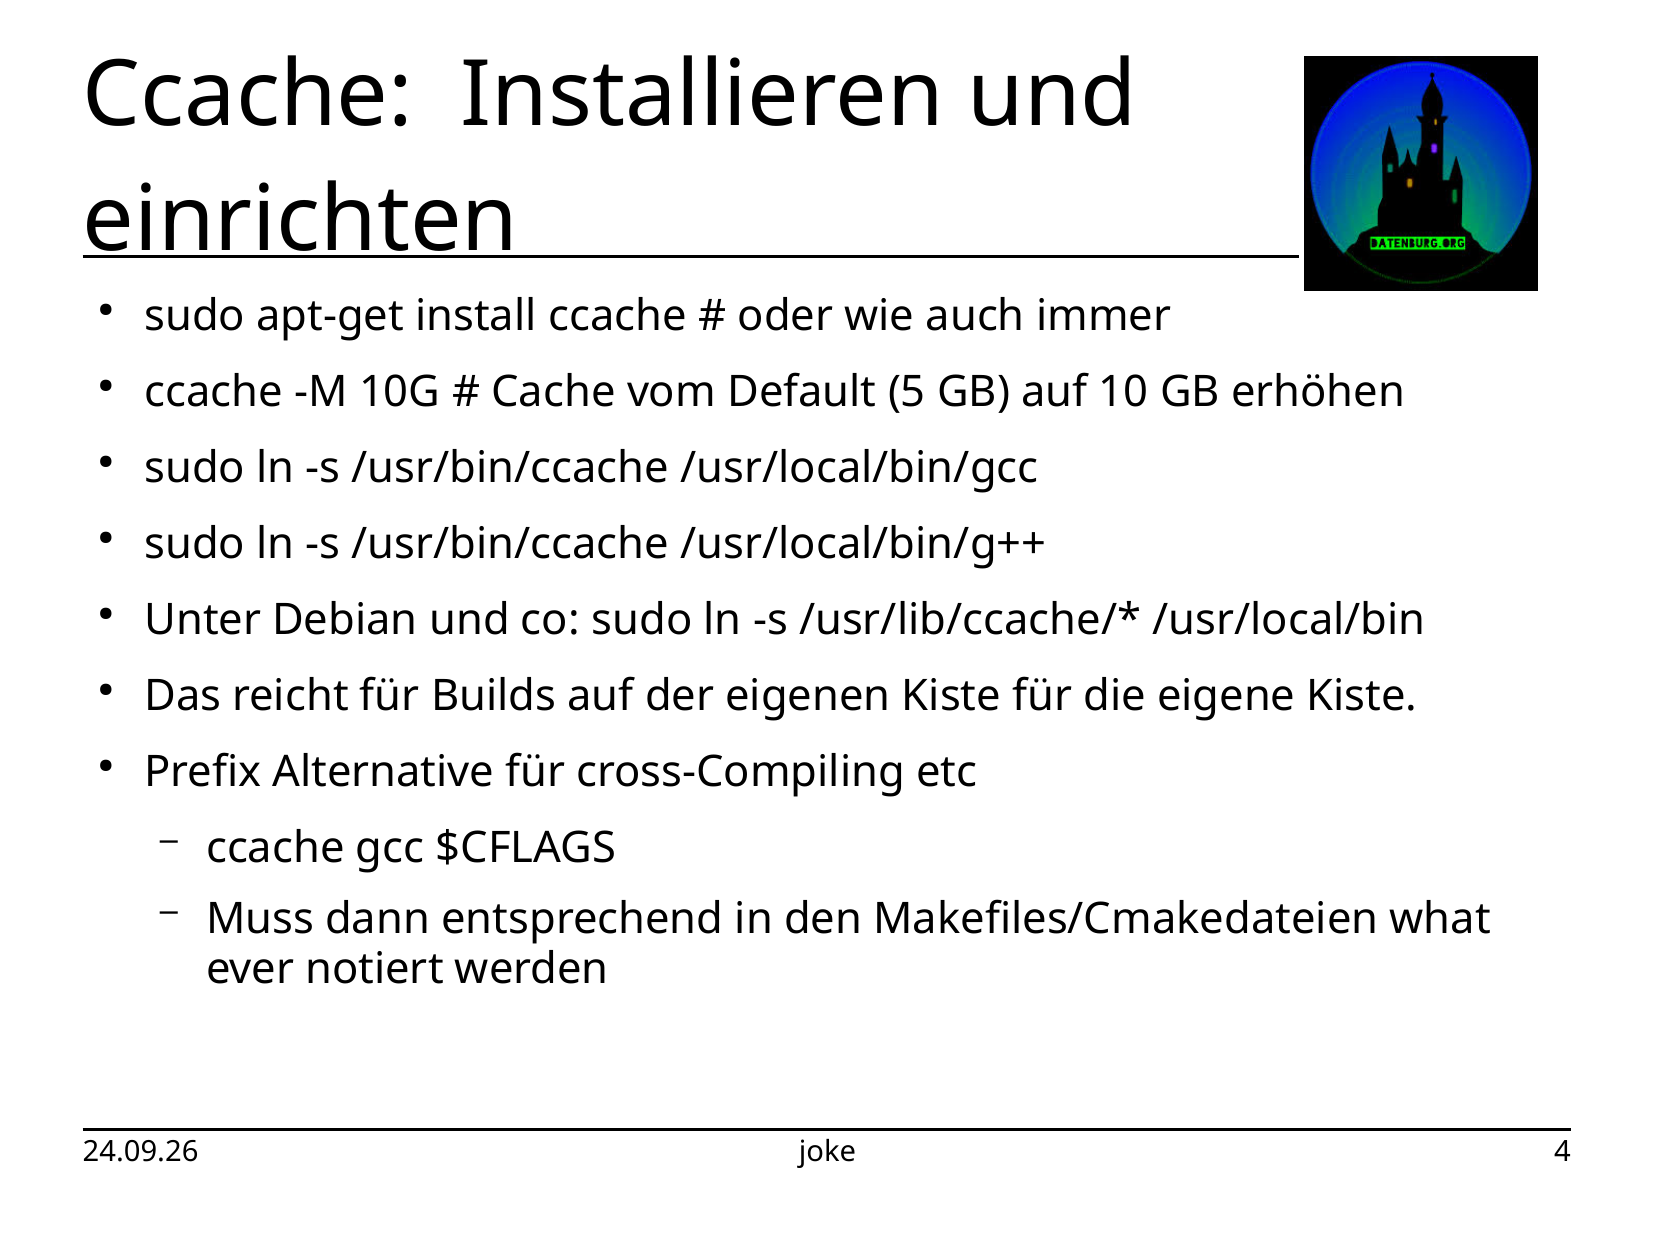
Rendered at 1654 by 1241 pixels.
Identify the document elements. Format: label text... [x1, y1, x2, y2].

title Ccache: Installieren und einrichten [82, 49, 1300, 257]
list sudo apt-get install ccache # oder wie auch immer ccache -M 10G # Cache vom Default (5 GB) auf 10 GB erhöhen sudo ln -s /usr/bin/ccache /usr/local/bin/gcc sudo ln -s /usr/bin/ccache /usr/local/bin/g++ Unter Debian und co: sudo ln -s /usr/lib/ccache/* /usr/local/bin Das reicht für Builds auf der eigenen Kiste für die eigene Kiste. Prefix Alternative für cross-Compiling etc ccache gcc $CFLAGS Muss dann entsprechend in den Makefiles/Cmakedateien what ever notiert werden [82, 290, 1538, 1010]
picture [1304, 56, 1538, 290]
